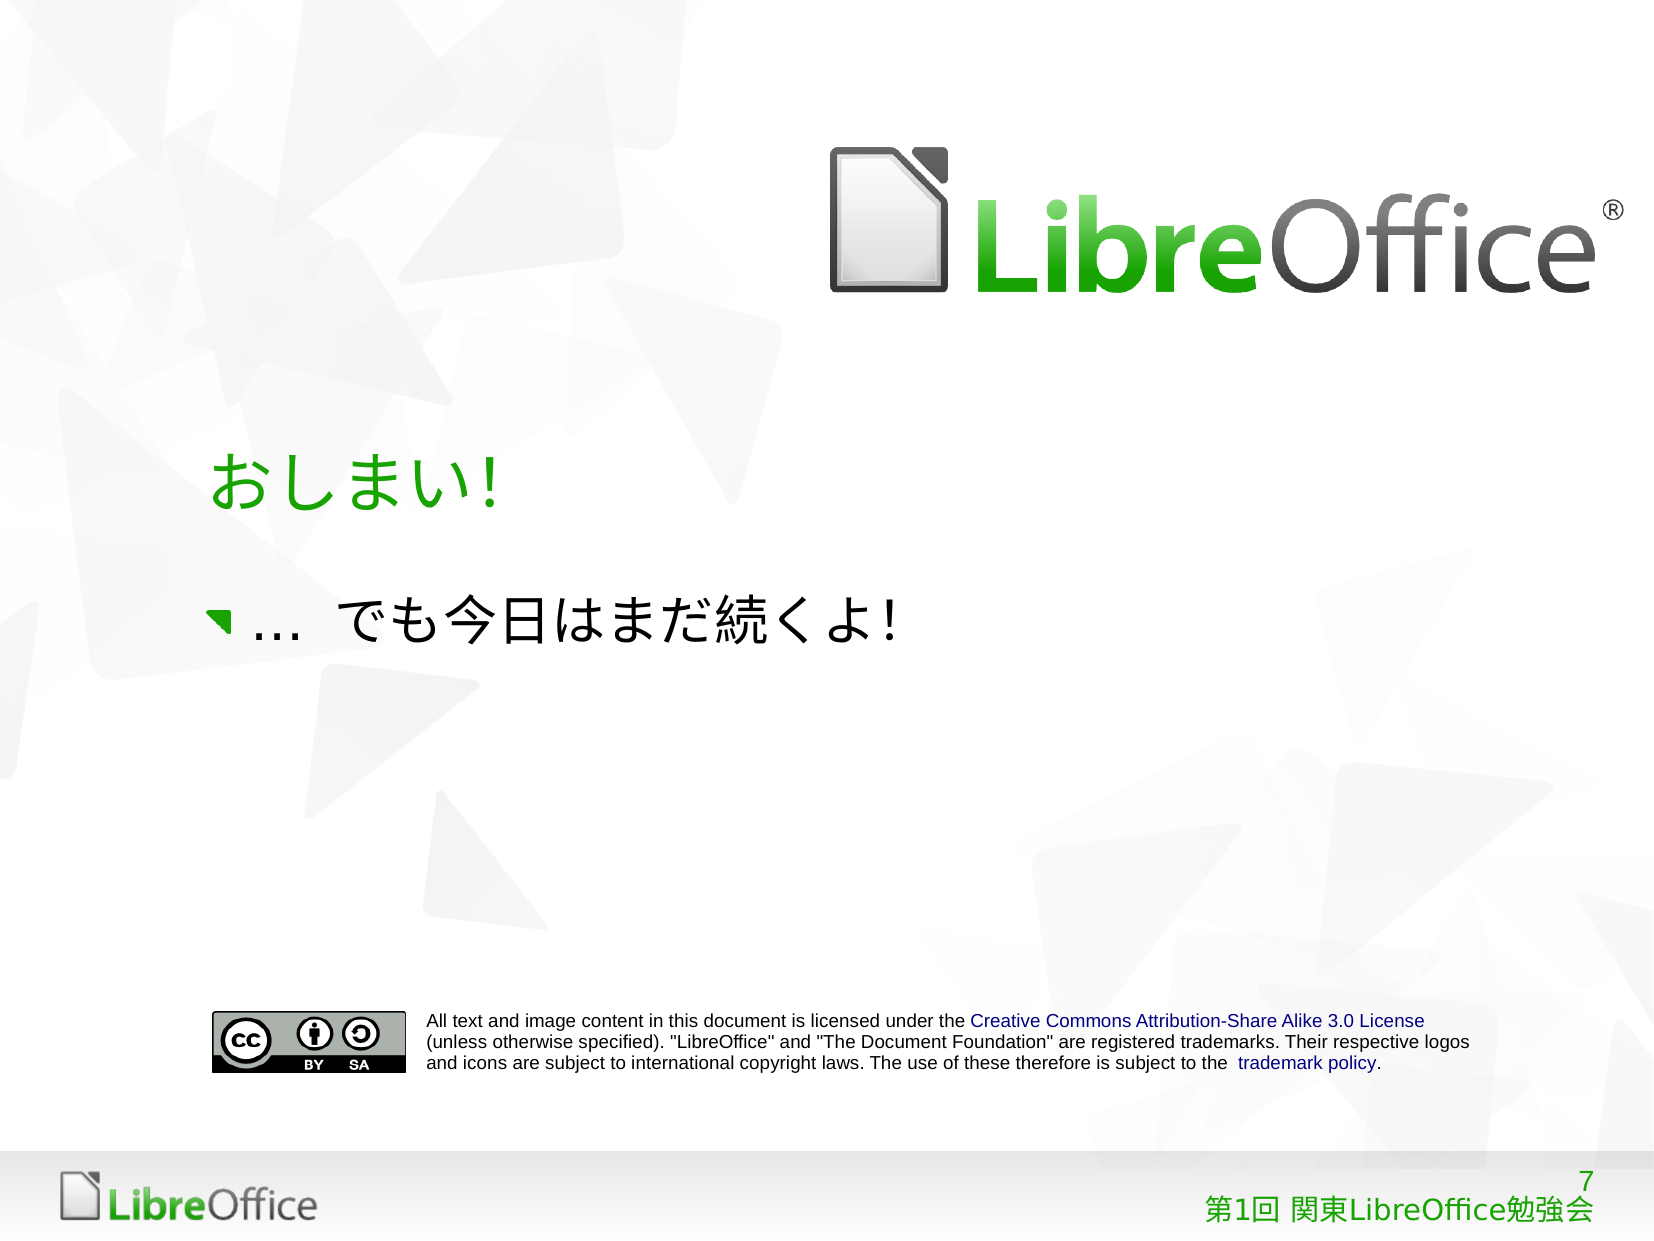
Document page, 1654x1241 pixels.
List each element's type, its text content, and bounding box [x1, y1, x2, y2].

title おしまい！ [206, 395, 1477, 573]
picture [212, 1011, 406, 1073]
picture [915, 548, 1654, 1169]
list … でも今日はまだ続くよ！ [206, 590, 1477, 945]
picture [41, 1152, 337, 1240]
picture [0, 0, 1654, 930]
